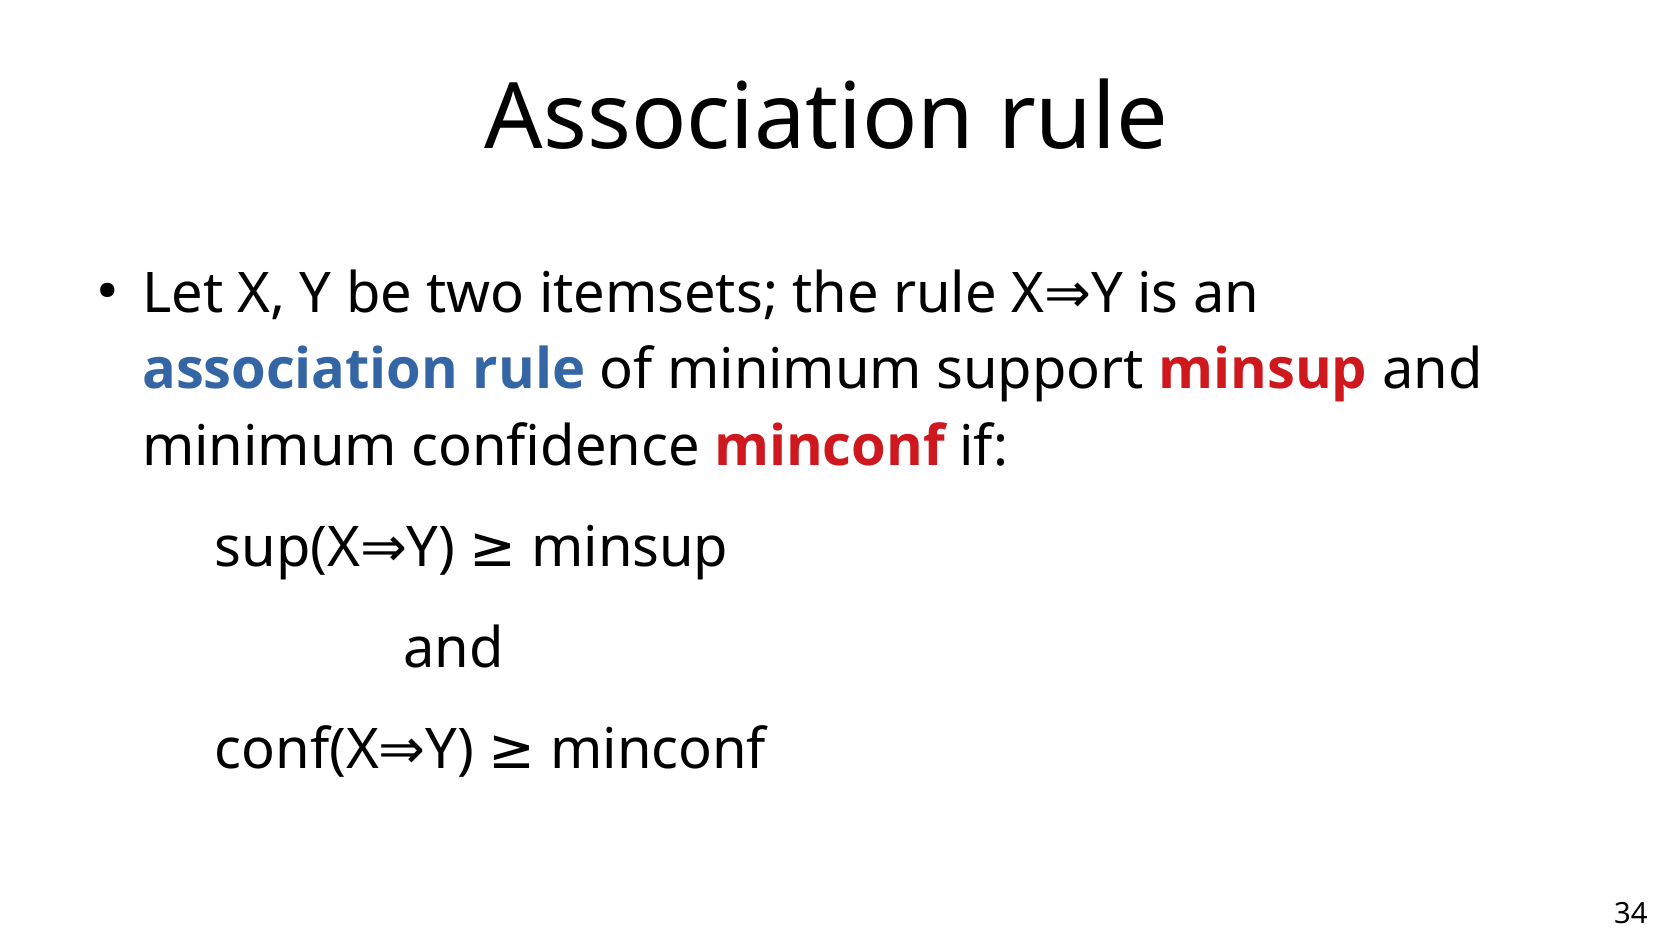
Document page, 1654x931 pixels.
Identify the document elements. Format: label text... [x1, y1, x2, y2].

list Let X, Y be two itemsets; the rule X⇒Y is an association rule of minimum support minsup and minimum confidence minconf if: sup(X⇒Y) ≥ minsup and conf(X⇒Y) ≥ minconf [82, 253, 1571, 793]
title Association rule [82, 1, 1571, 226]
